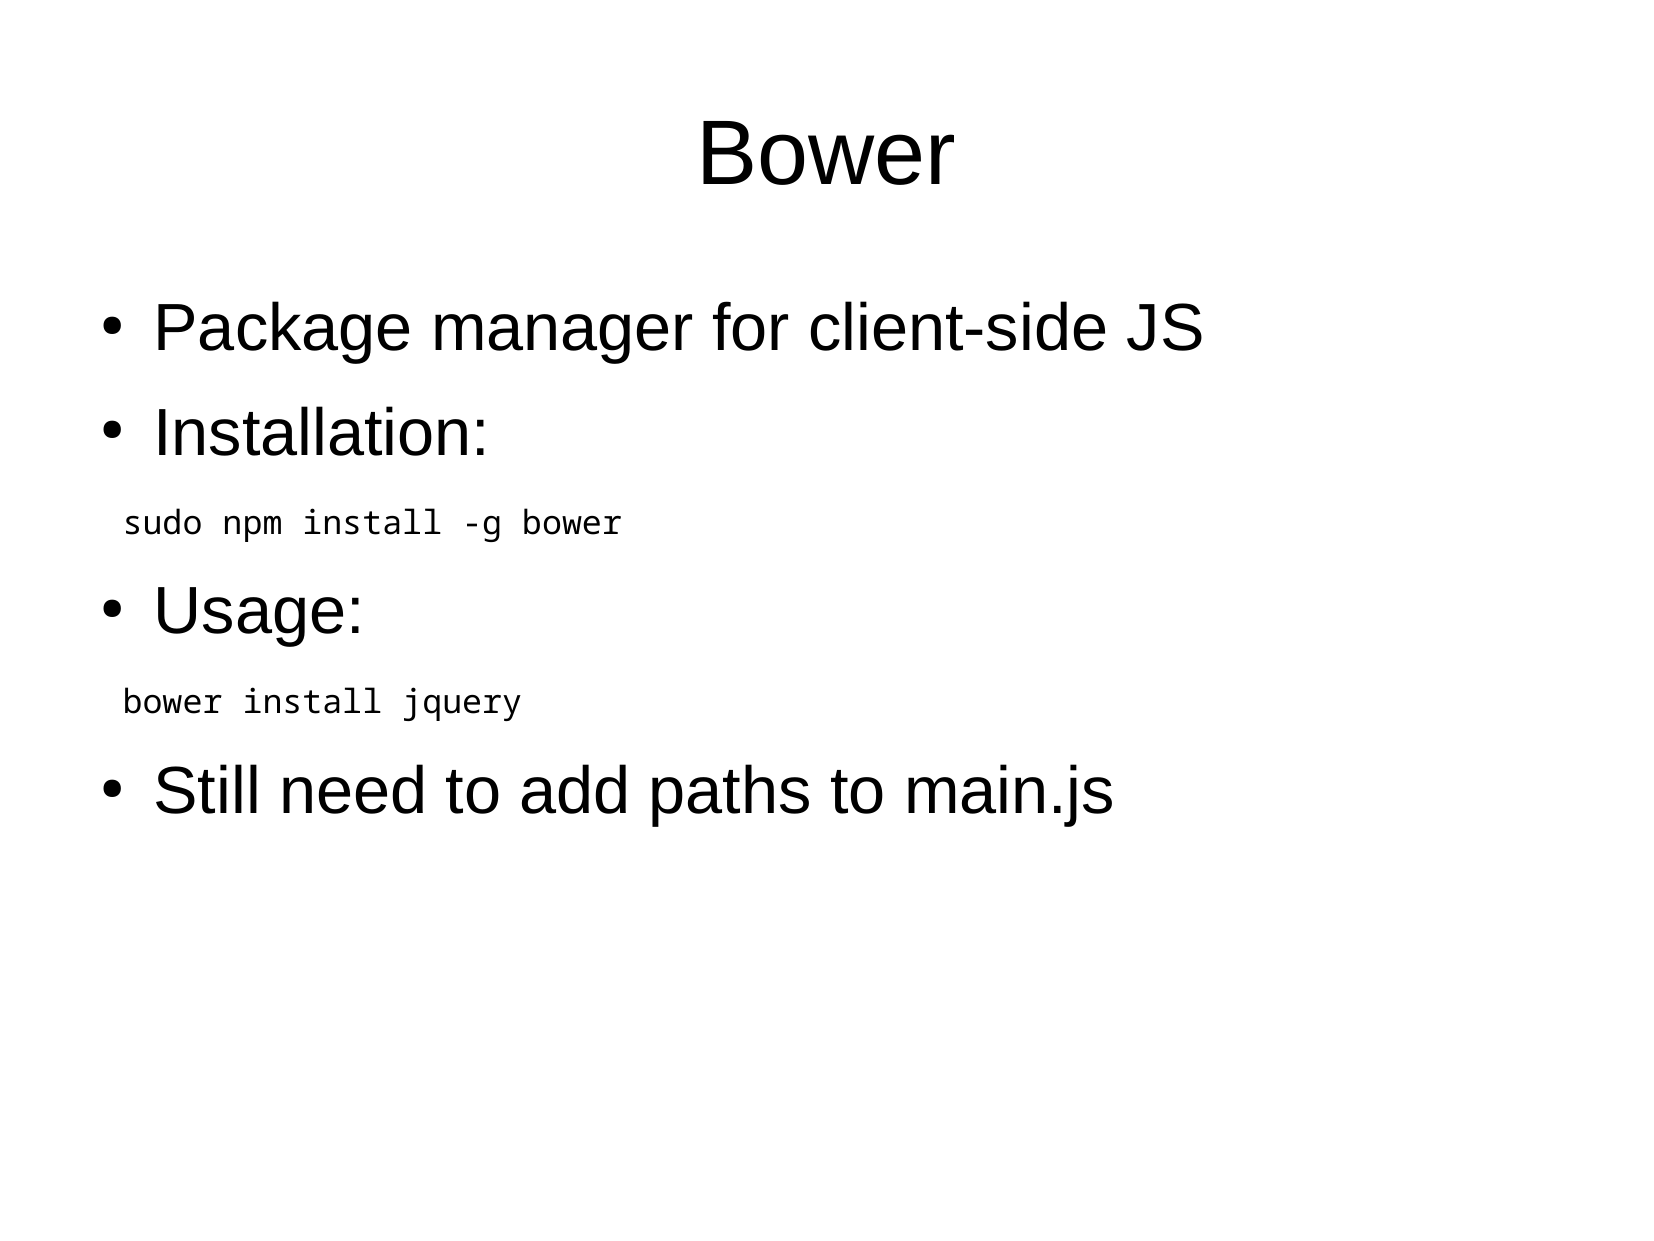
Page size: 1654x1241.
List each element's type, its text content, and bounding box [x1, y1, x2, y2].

list Package manager for client-side JS Installation: sudo npm install -g bower Usage: bower install jquery Still need to add paths to main.js [82, 290, 1571, 1010]
title Bower [82, 49, 1571, 257]
